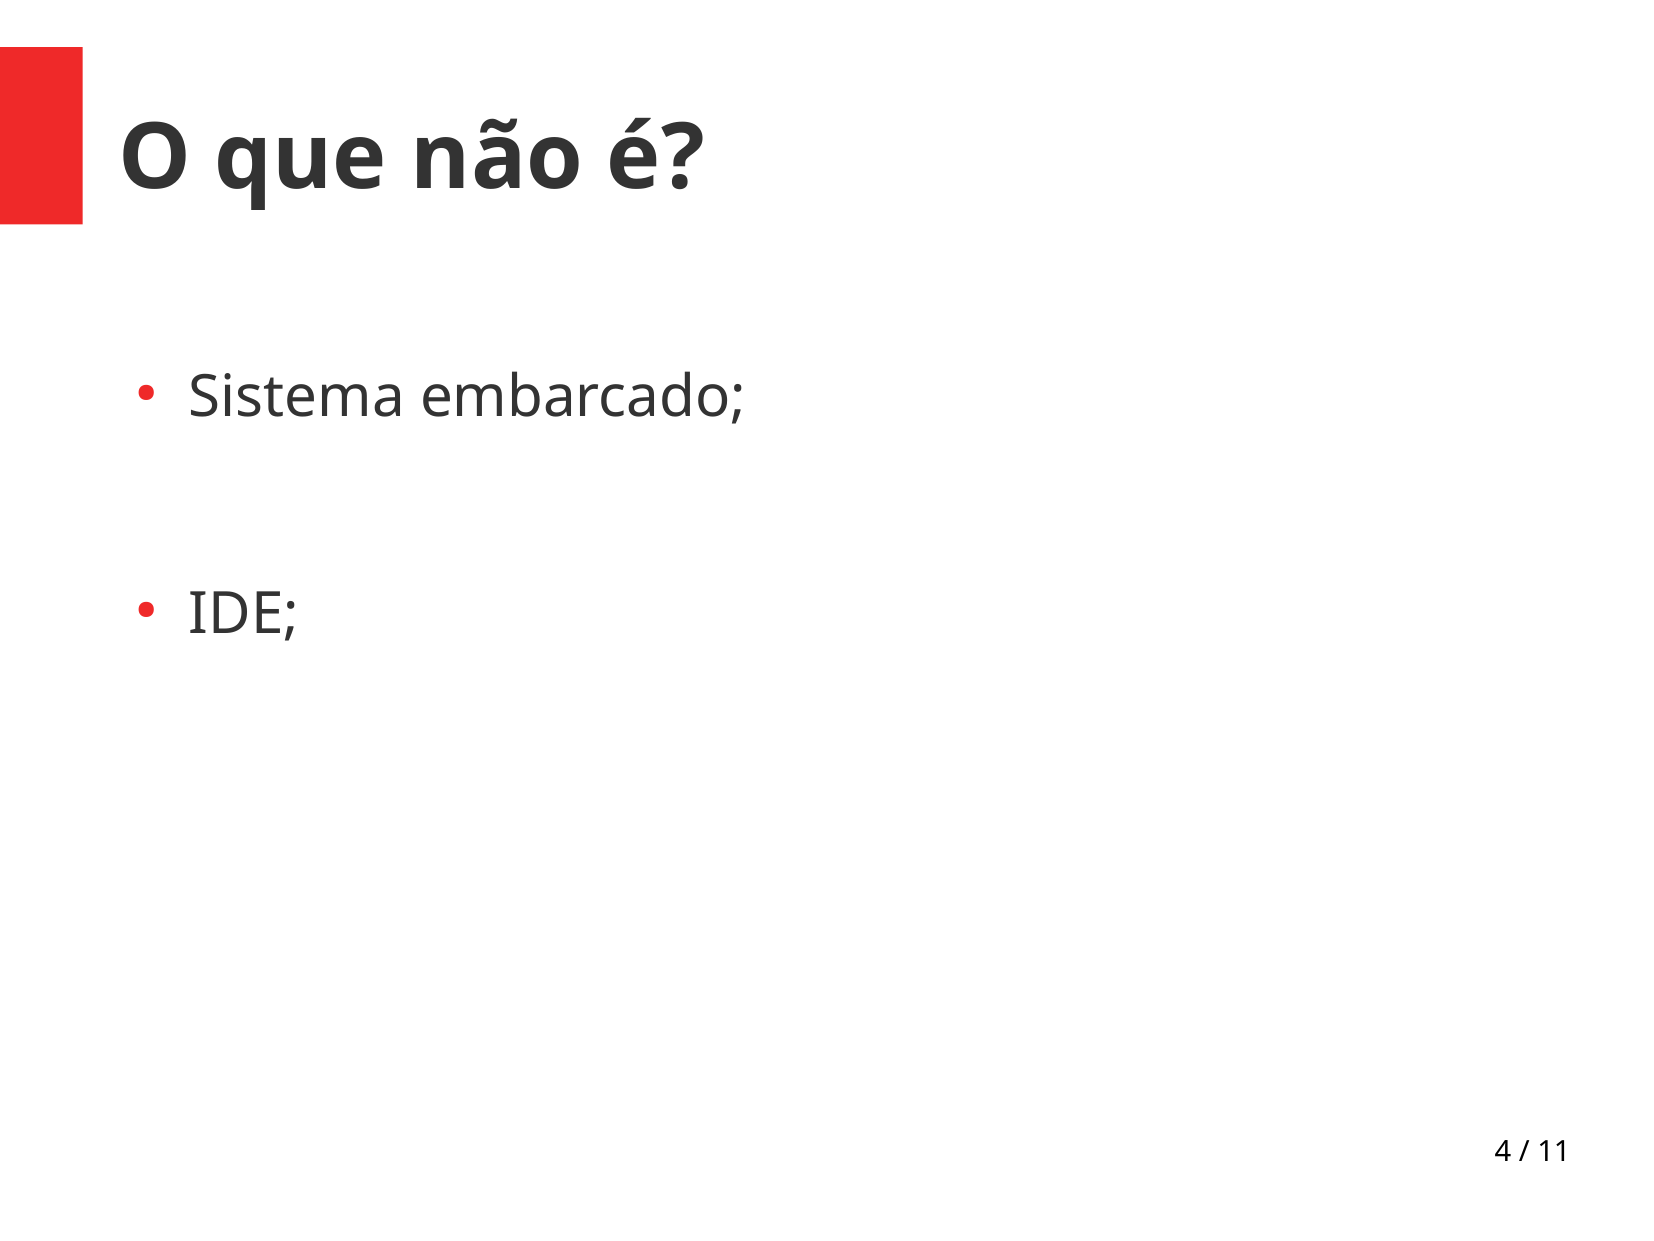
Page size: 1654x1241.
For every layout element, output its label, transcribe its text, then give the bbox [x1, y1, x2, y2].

list Sistema embarcado; IDE; [118, 354, 1536, 1074]
title O que não é? [118, 49, 1571, 257]
